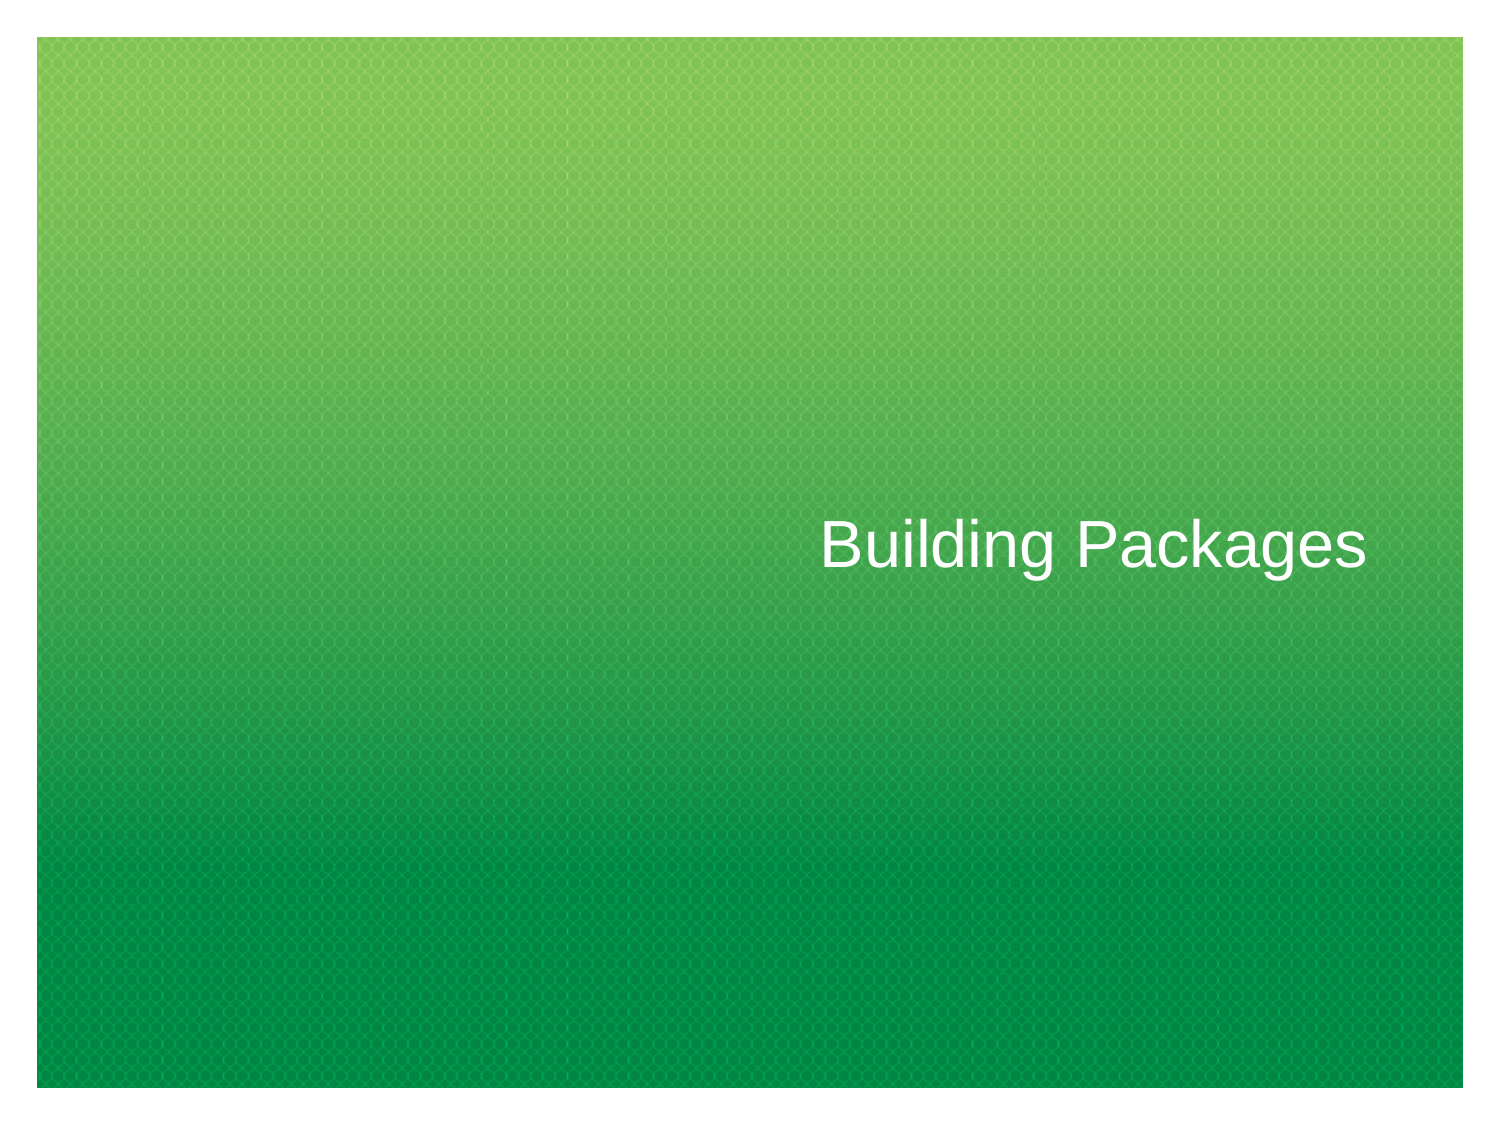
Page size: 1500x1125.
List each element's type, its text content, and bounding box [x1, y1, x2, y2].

picture [37, 37, 1463, 1088]
title Building Packages [135, 450, 1369, 638]
